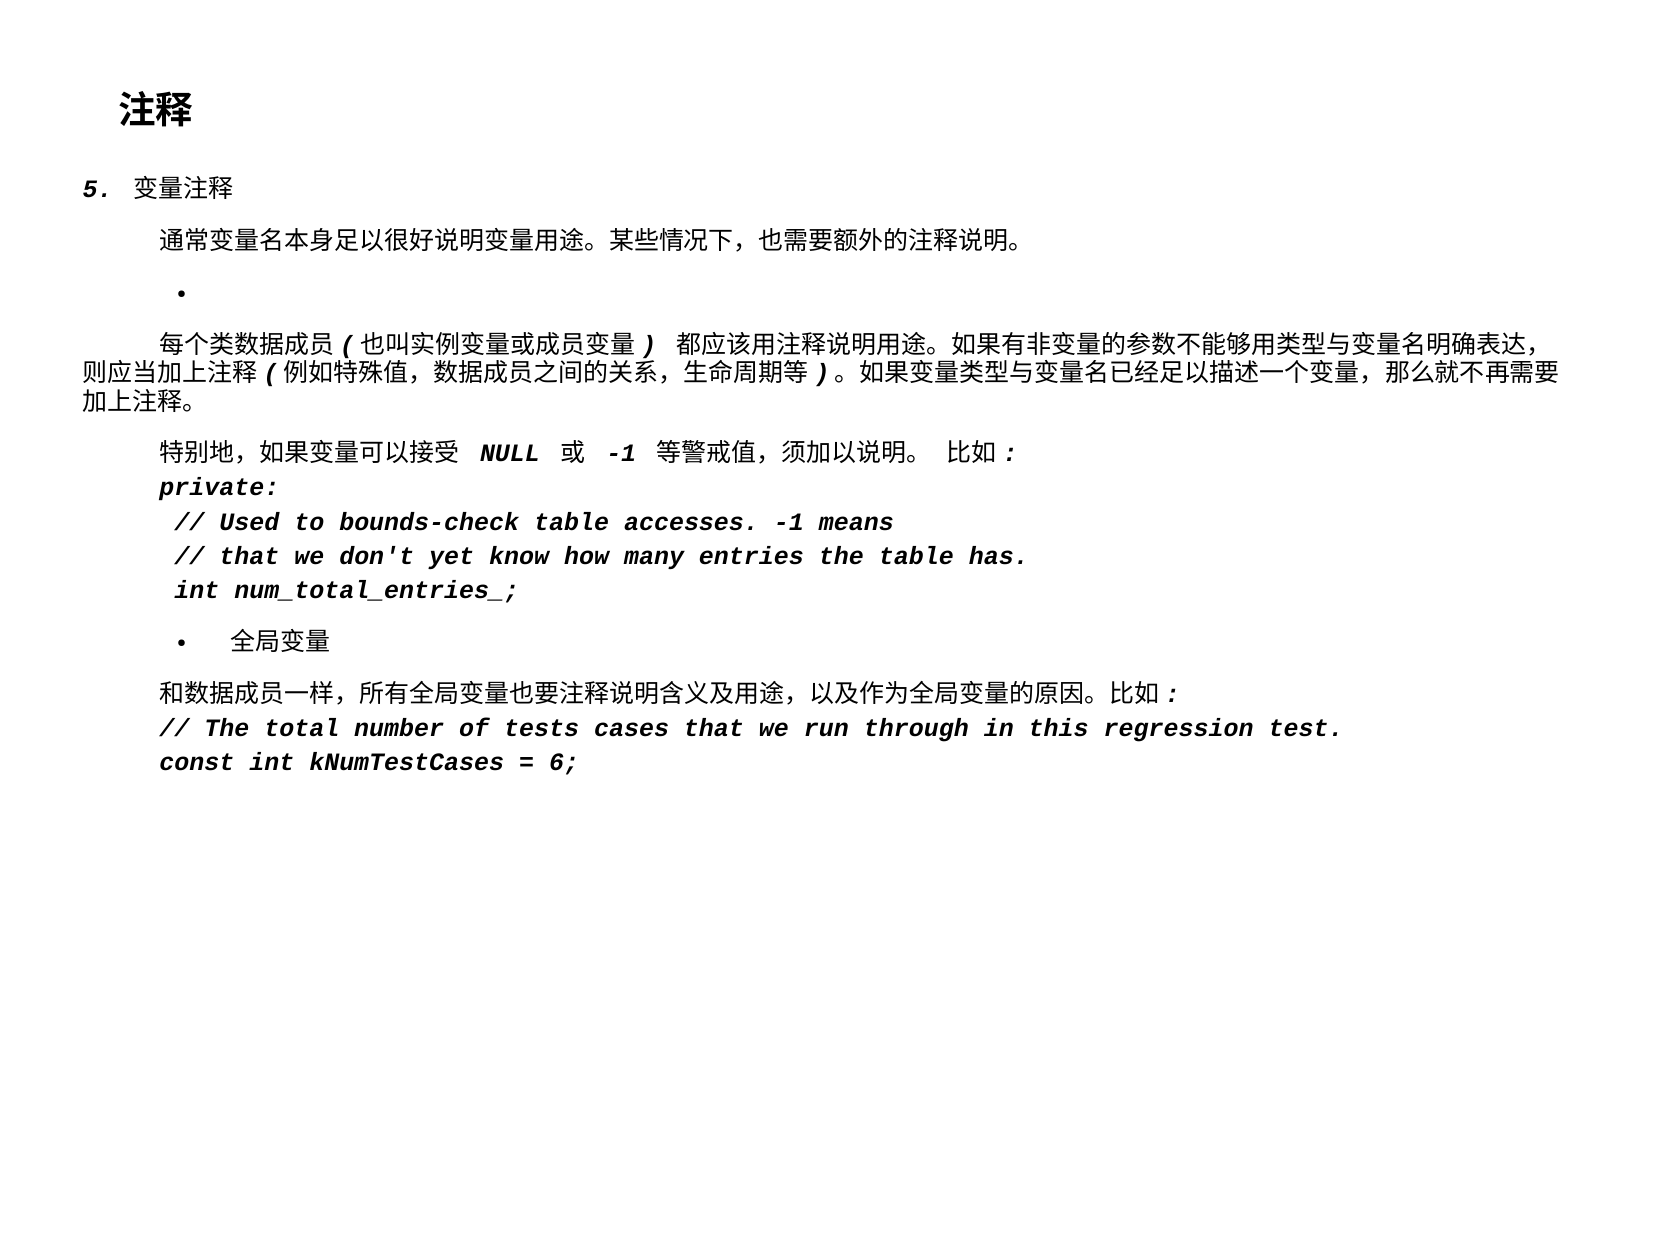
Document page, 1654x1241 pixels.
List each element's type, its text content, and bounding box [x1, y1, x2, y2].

list 5. 变量注释 通常变量名本身足以很好说明变量用途。某些情况下，也需要额外的注释说明。 每个类数据成员(也叫实例变量或成员变量) 都应该用注释说明用途。如果有非变量的参数不能够用类型与变量名明确表达， 则应当加上注释(例如特殊值，数据成员之间的关系，生命周期等)。如果变量类型与变量名已经足以描述一个变量，那么就不再需要加上注释。 特别地，如果变量可以接受 NULL 或 -1 等警戒值，须加以说明。 比如: private: // Used to bounds-check table accesses. -1 means // that we don't yet know how many entries the table has. int num_total_entries_; 全局变量 和数据成员一样，所有全局变量也要注释说明含义及用途，以及作为全局变量的原因。比如: // The total number of tests cases that we run through in this regression test. const int kNumTestCases = 6; [82, 177, 1571, 1205]
title 注释 [82, 49, 485, 166]
